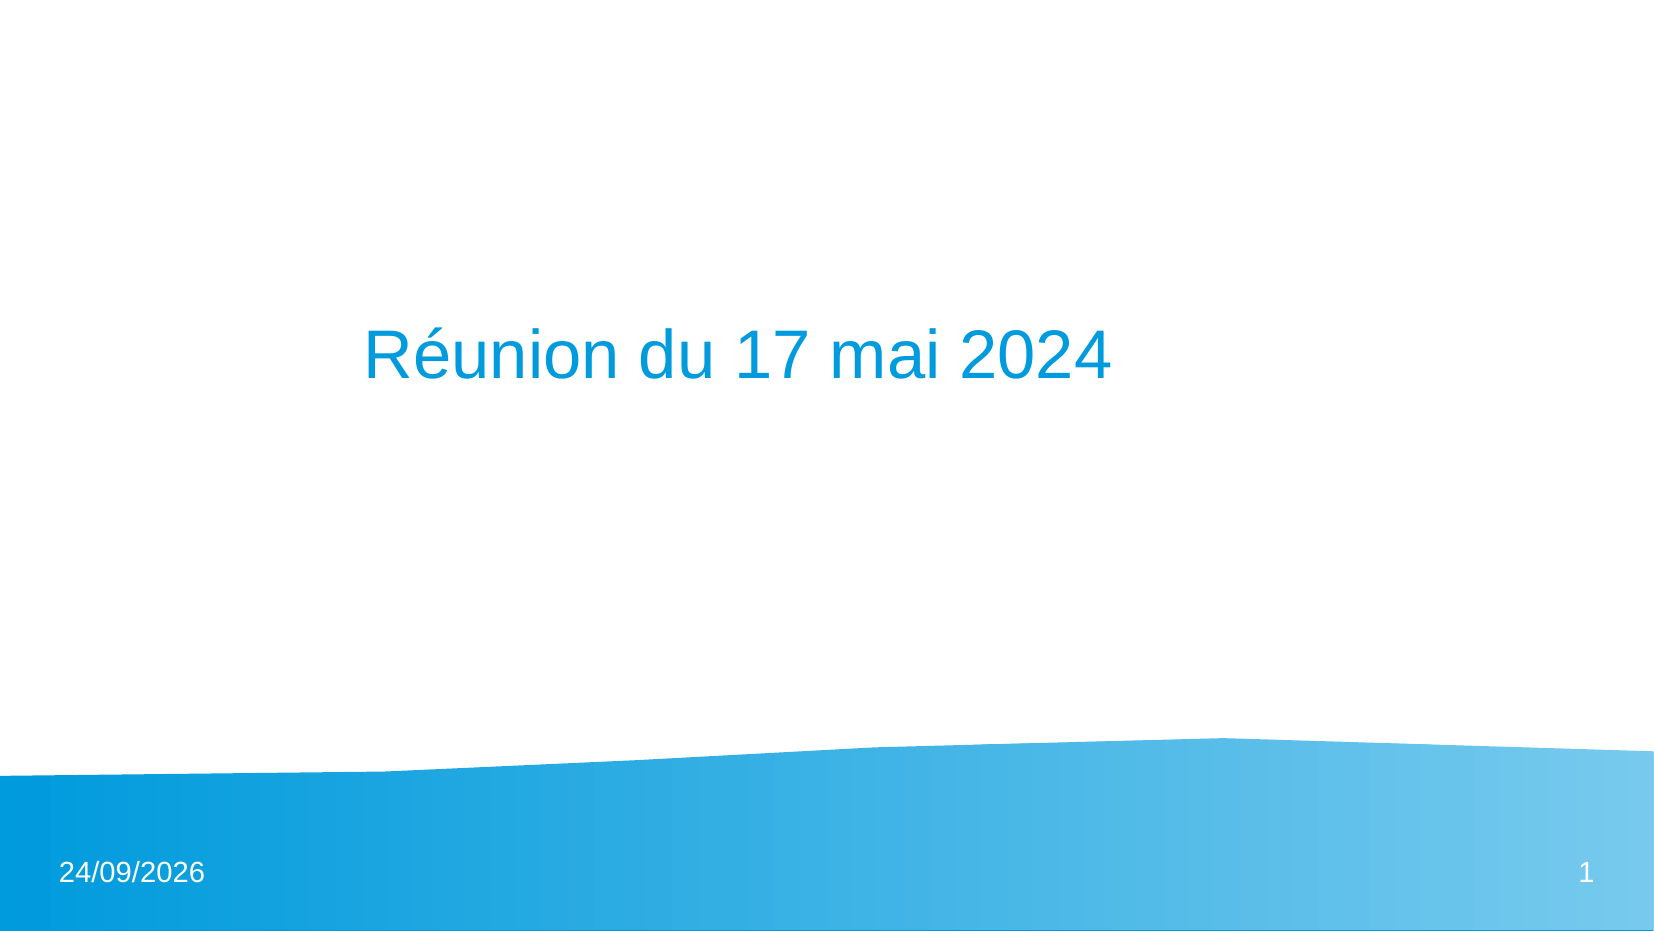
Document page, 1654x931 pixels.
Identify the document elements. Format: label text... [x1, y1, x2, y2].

title Réunion du 17 mai 2024 [0, 265, 1477, 443]
